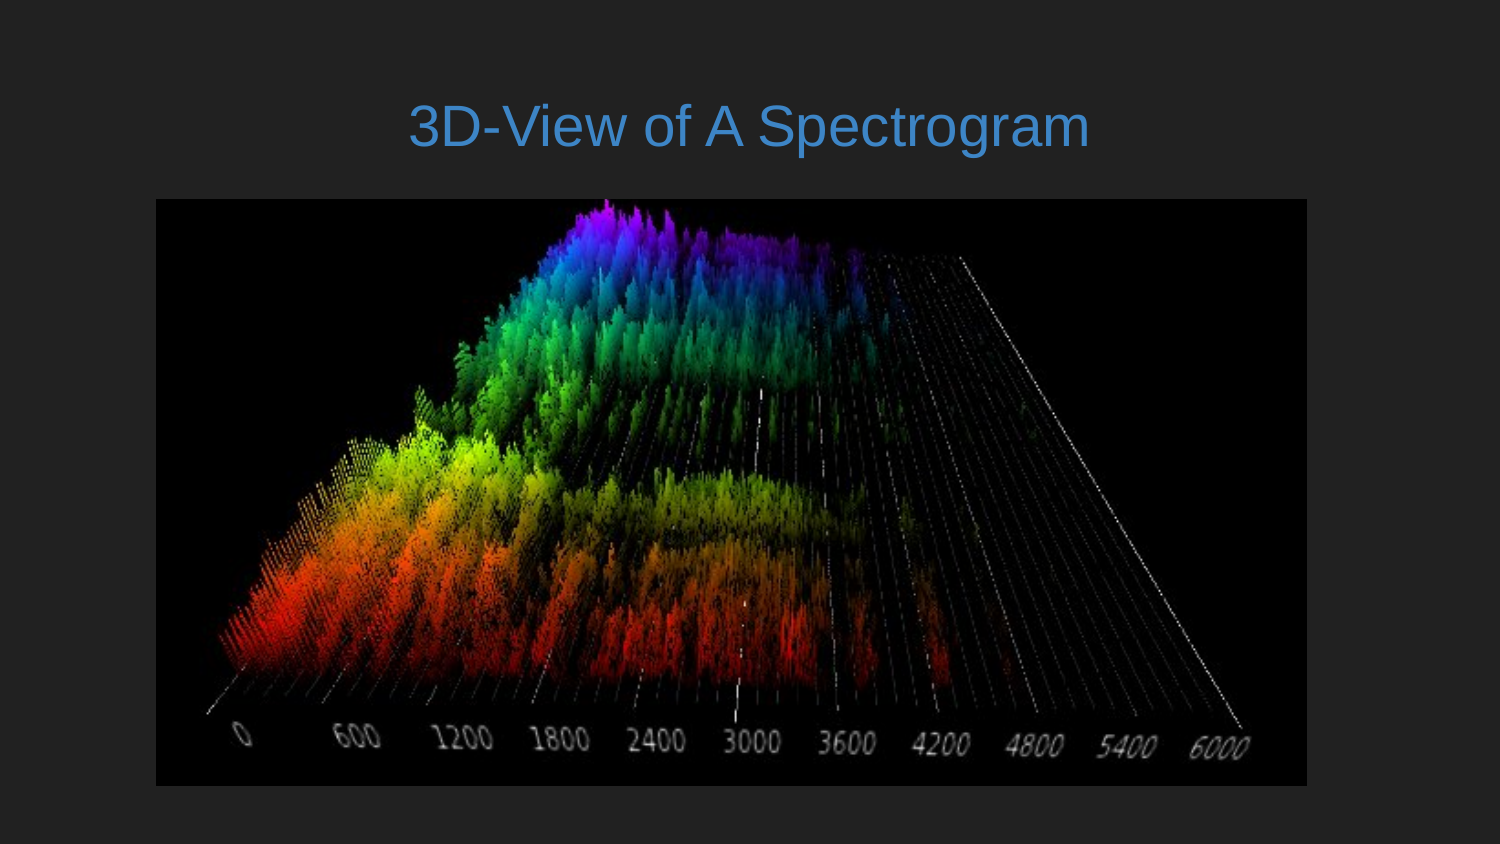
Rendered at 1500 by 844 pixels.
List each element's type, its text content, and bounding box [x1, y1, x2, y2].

title 3D-View of A Spectrogram [51, 72, 1449, 167]
picture [156, 199, 1307, 786]
